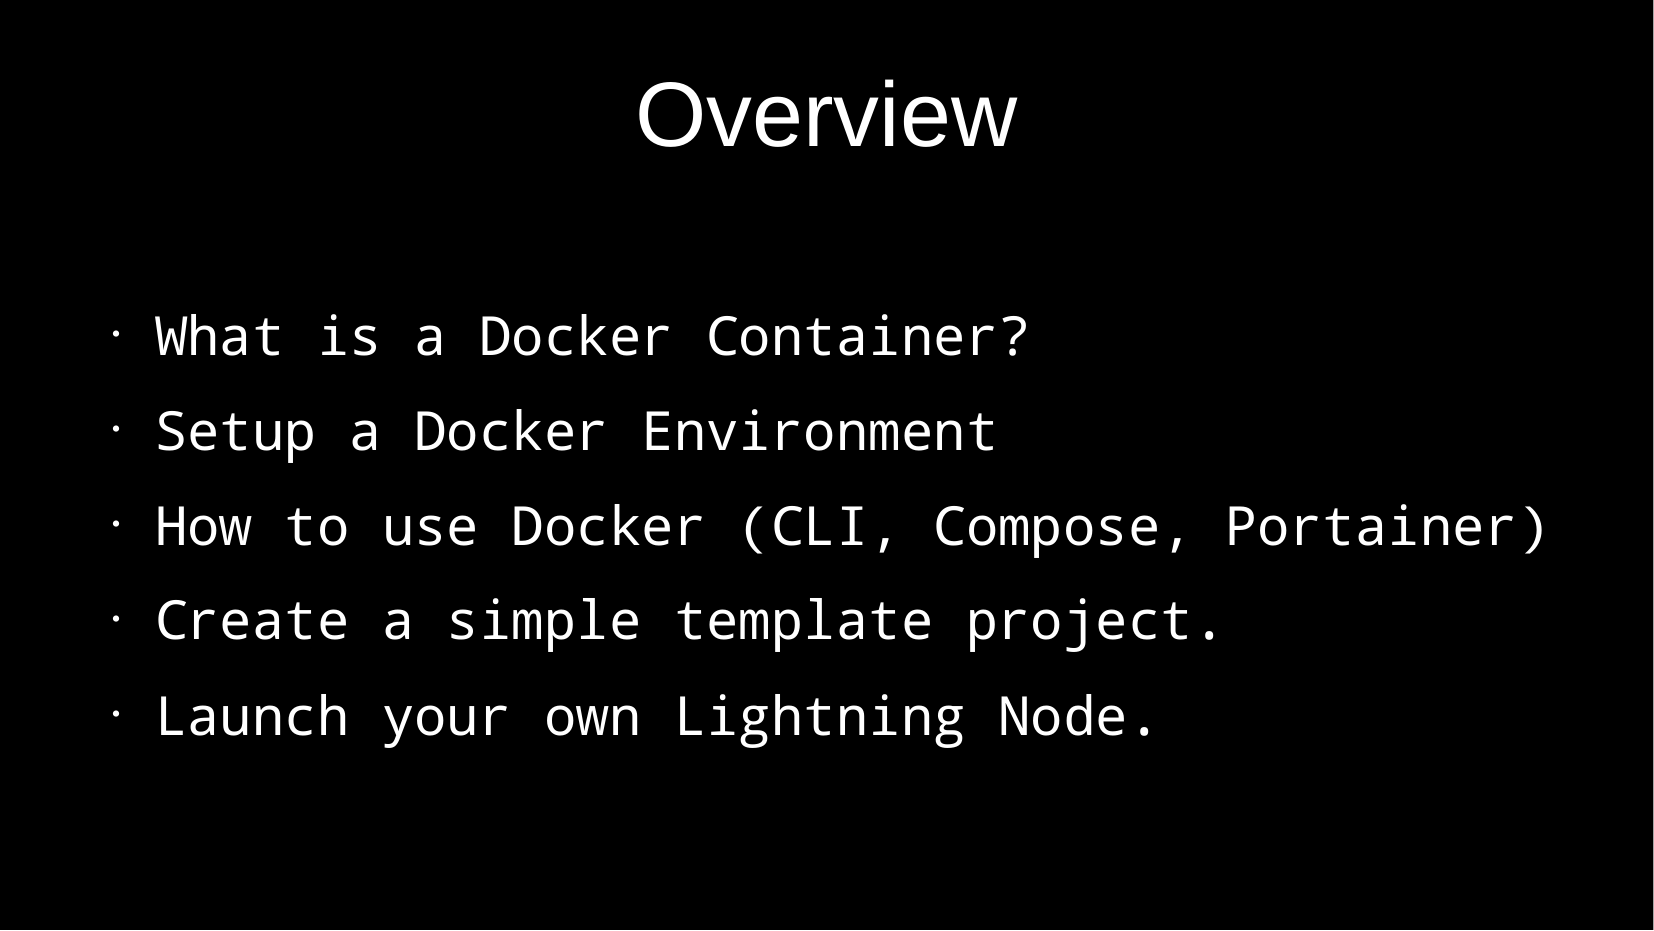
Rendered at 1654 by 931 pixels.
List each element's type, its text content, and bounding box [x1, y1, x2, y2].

title Overview [82, 37, 1571, 193]
list What is a Docker Container? Setup a Docker Environment How to use Docker (CLI, Compose, Portainer) Create a simple template project. Launch your own Lightning Node. [82, 258, 1571, 799]
